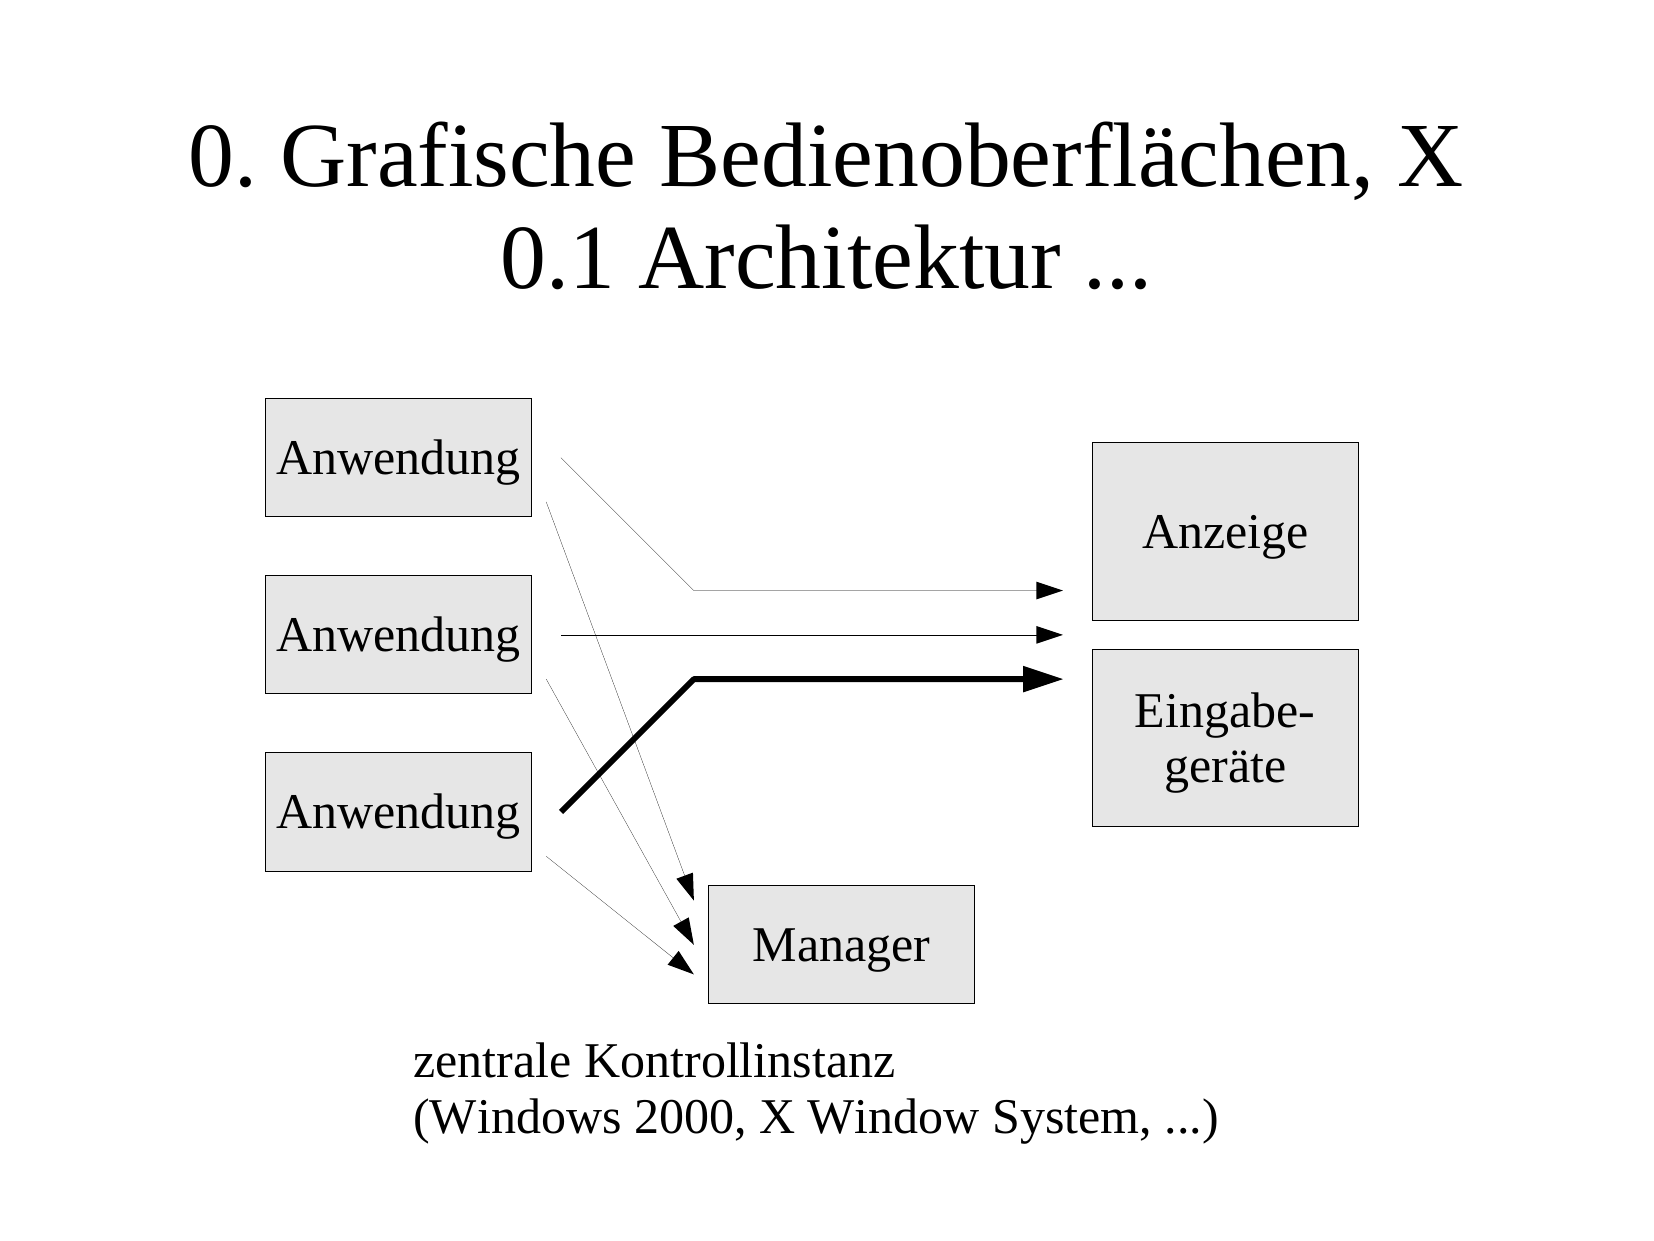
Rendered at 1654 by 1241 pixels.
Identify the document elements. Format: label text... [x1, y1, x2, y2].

text_box Anzeige [1092, 442, 1359, 621]
text_box Anwendung [265, 575, 532, 694]
text_box Eingabe- geräte [1092, 649, 1359, 827]
text_box Anwendung [265, 398, 532, 517]
title 0. Grafische Bedienoberflächen, X 0.1 Architektur ... [121, 102, 1534, 311]
text_box Manager [708, 885, 975, 1004]
text_box zentrale Kontrollinstanz (Windows 2000, X Window System, ...) [413, 1033, 1219, 1145]
text_box Anwendung [265, 752, 532, 872]
